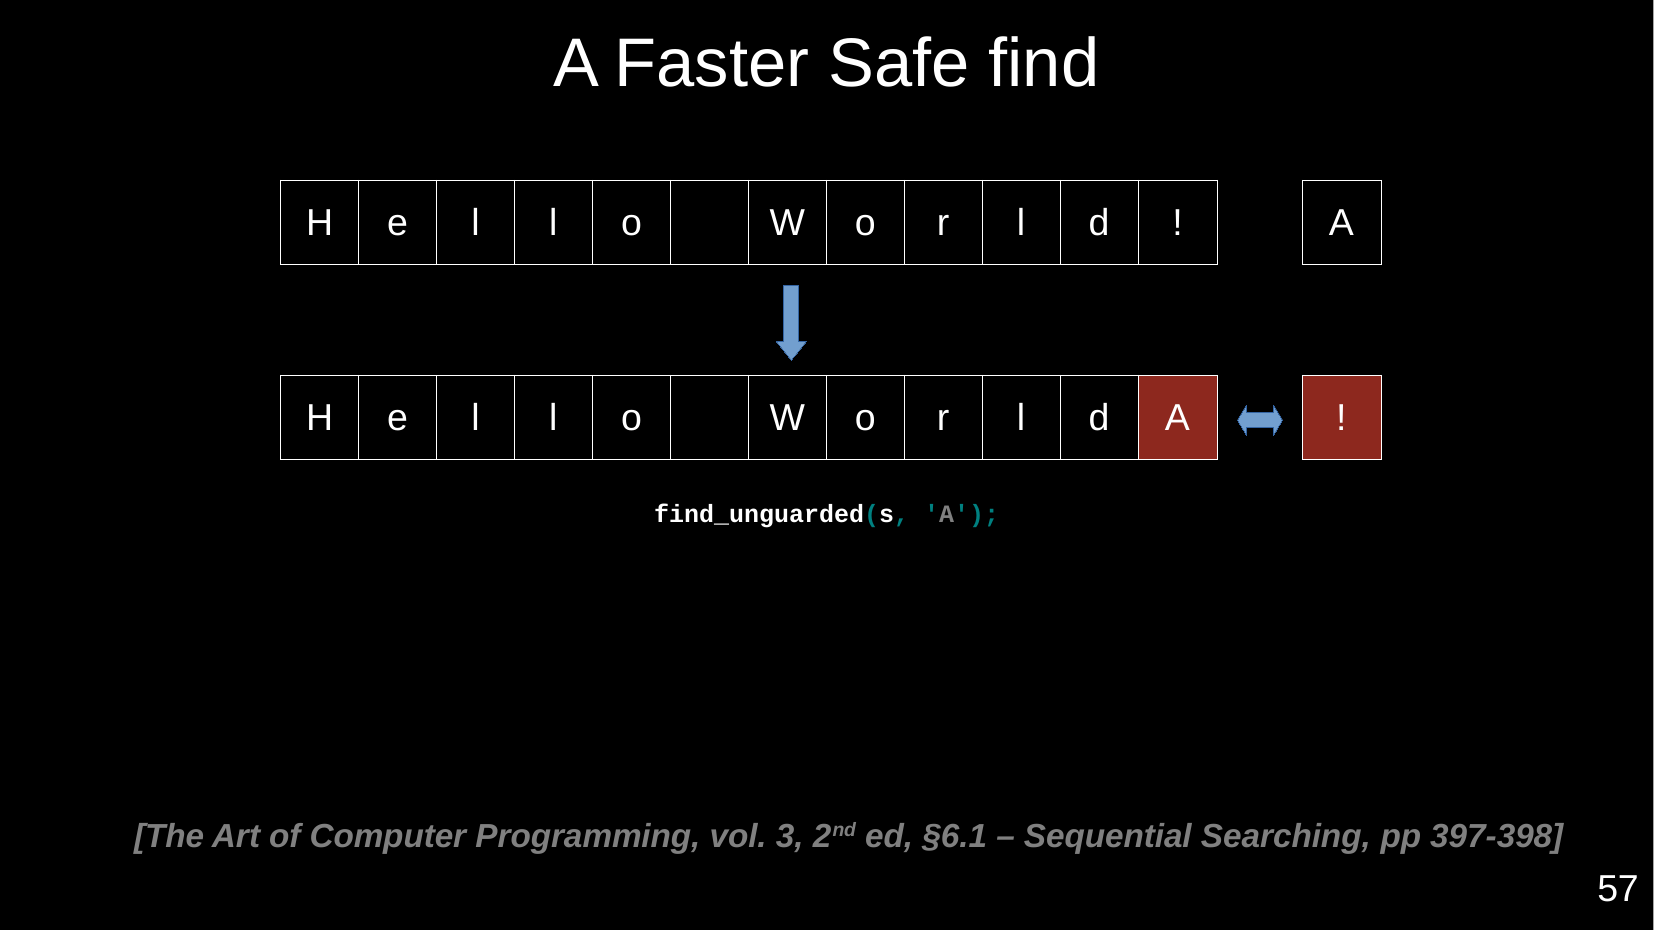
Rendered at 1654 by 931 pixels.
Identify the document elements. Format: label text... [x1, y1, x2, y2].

text_box [776, 285, 807, 361]
table_header W [749, 376, 826, 459]
table_header l [437, 181, 514, 264]
table_header H [281, 181, 358, 264]
table_header o [827, 376, 904, 459]
text_box [1237, 405, 1283, 436]
table_header A [1139, 376, 1217, 459]
table_header o [593, 376, 670, 459]
table_header [671, 376, 748, 459]
table_header ! [1139, 181, 1217, 264]
table_header e [359, 376, 436, 459]
text_box <number> [1024, 860, 1654, 931]
table_header d [1061, 376, 1138, 459]
table_header [671, 181, 748, 264]
title A Faster Safe find [82, 4, 1571, 121]
table_header r [905, 181, 982, 264]
table_header H [281, 376, 358, 459]
table_header A [1303, 181, 1381, 264]
table_header l [983, 181, 1060, 264]
table_header l [983, 376, 1060, 459]
table_header r [905, 376, 982, 459]
table_header o [827, 181, 904, 264]
table_header o [593, 181, 670, 264]
table_header d [1061, 181, 1138, 264]
text_box [The Art of Computer Programming, vol. 3, 2nd ed, §6.1 – Sequential Searching, pp 397-398] [75, 810, 1579, 899]
table_header l [515, 181, 592, 264]
table_header l [437, 376, 514, 459]
table_header W [749, 181, 826, 264]
table_header ! [1303, 376, 1381, 459]
table_header l [515, 376, 592, 459]
table_header e [359, 181, 436, 264]
text_box find_unguarded(s, 'A'); [639, 494, 1015, 538]
